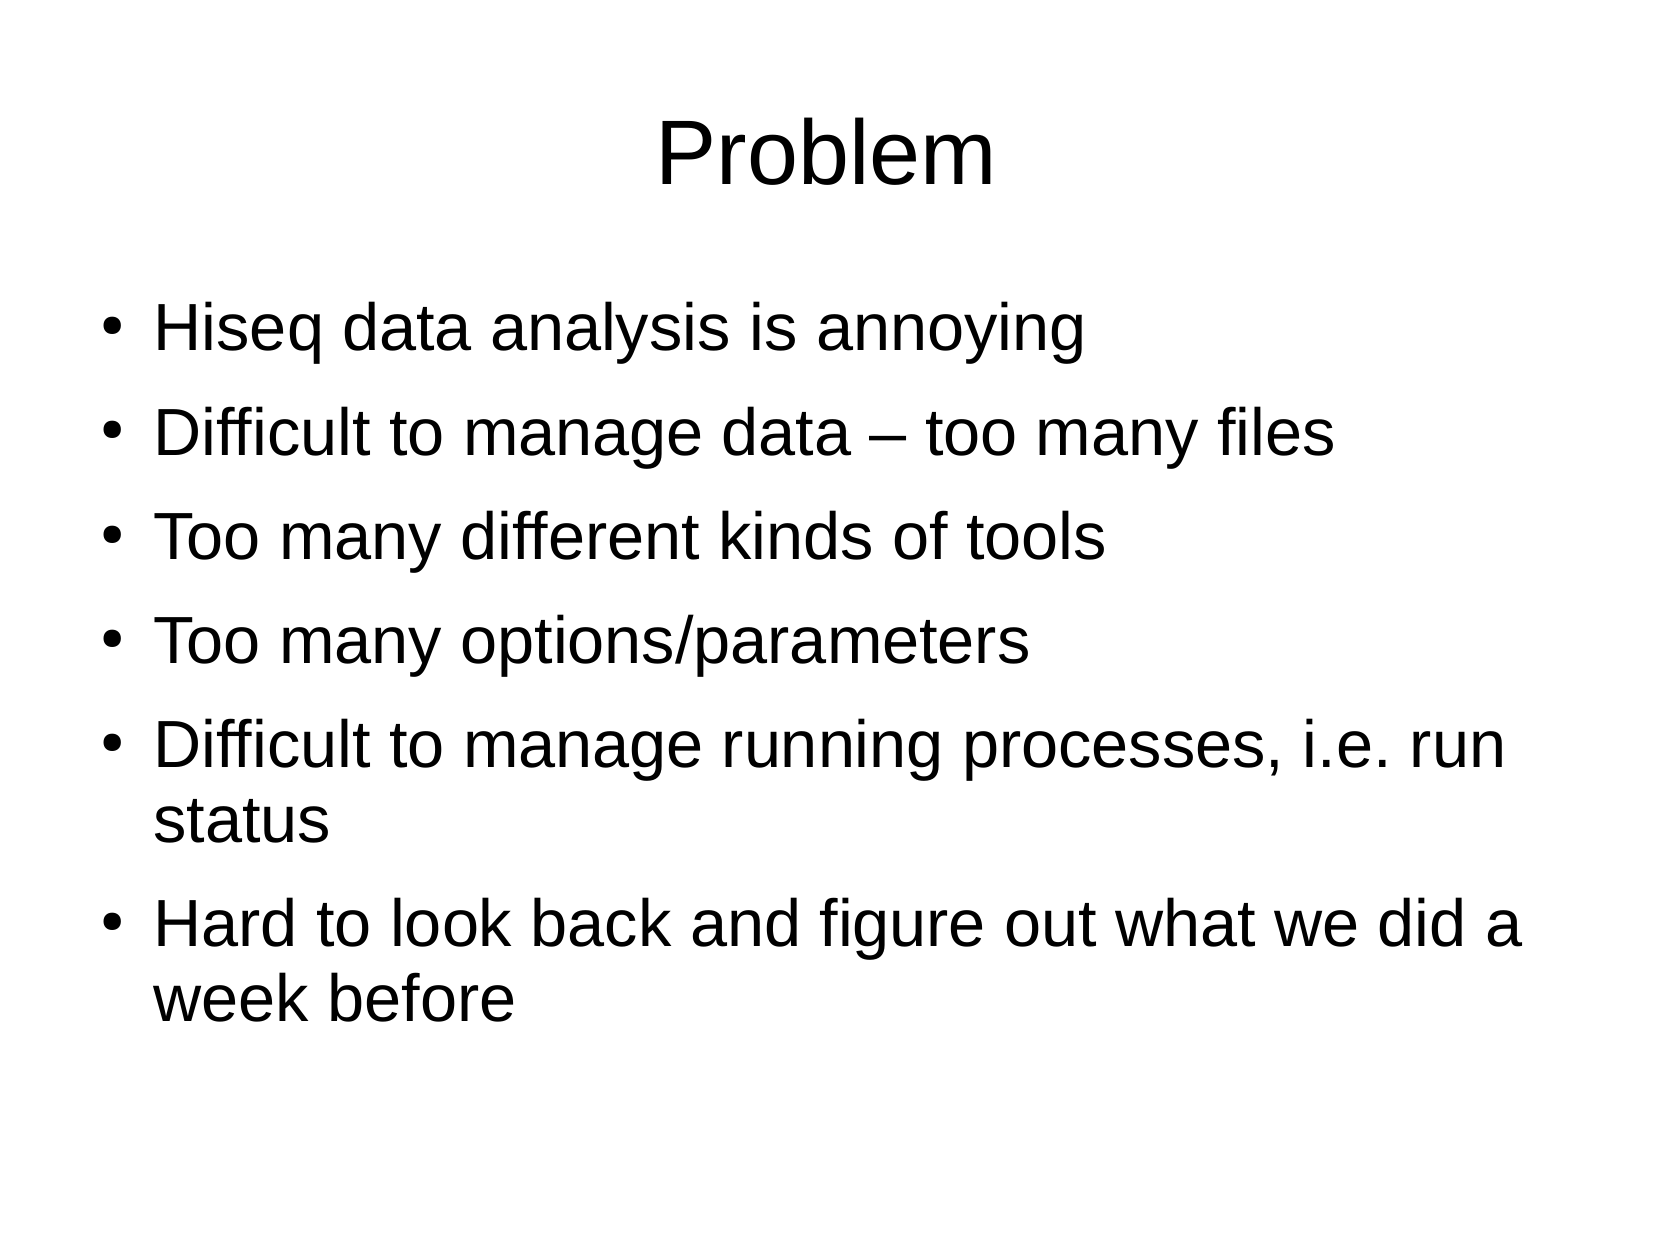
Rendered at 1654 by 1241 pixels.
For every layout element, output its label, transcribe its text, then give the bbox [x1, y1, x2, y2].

list Hiseq data analysis is annoying Difficult to manage data – too many files Too many different kinds of tools Too many options/parameters Difficult to manage running processes, i.e. run status Hard to look back and figure out what we did a week before [82, 290, 1571, 1109]
title Problem [82, 49, 1571, 257]
